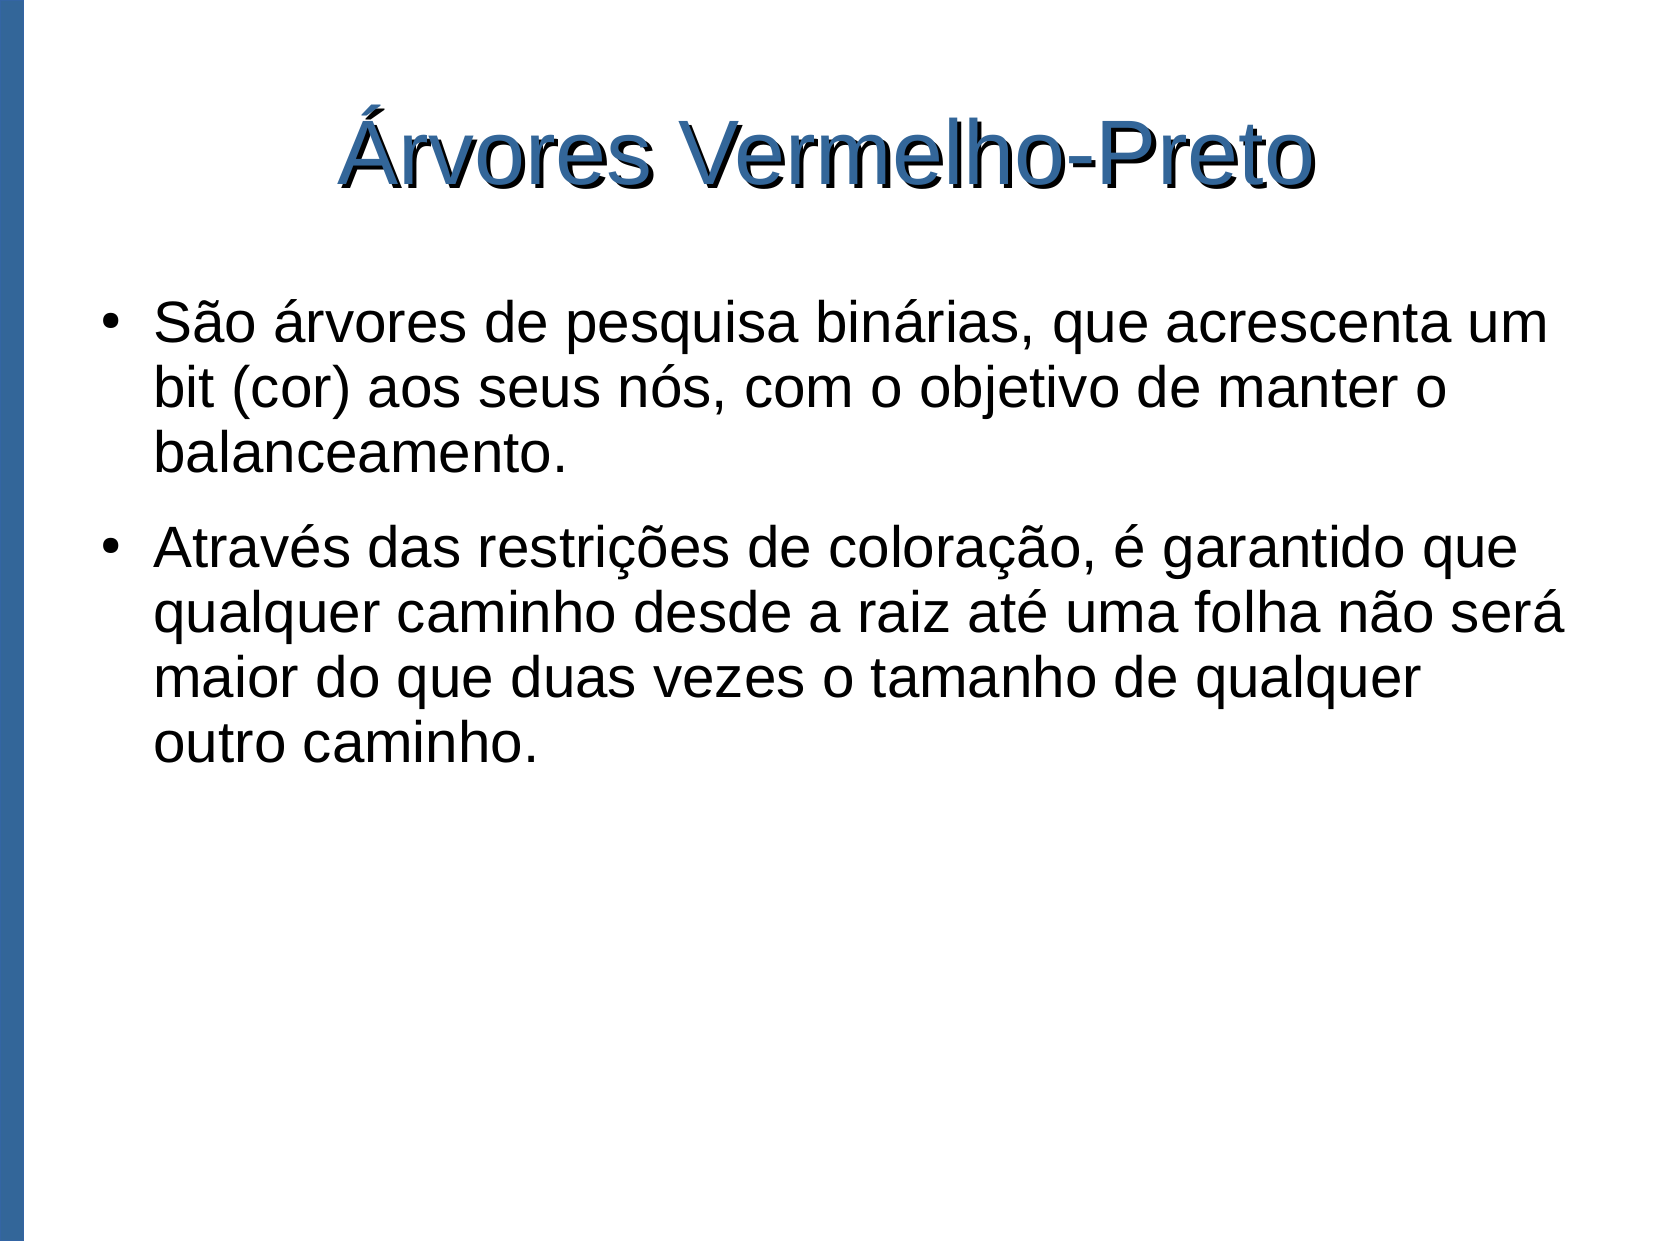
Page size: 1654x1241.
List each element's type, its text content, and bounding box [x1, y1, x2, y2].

list São árvores de pesquisa binárias, que acrescenta um bit (cor) aos seus nós, com o objetivo de manter o balanceamento. Através das restrições de coloração, é garantido que qualquer caminho desde a raiz até uma folha não será maior do que duas vezes o tamanho de qualquer outro caminho. [82, 290, 1571, 1010]
title Árvores Vermelho-Preto [82, 49, 1571, 257]
